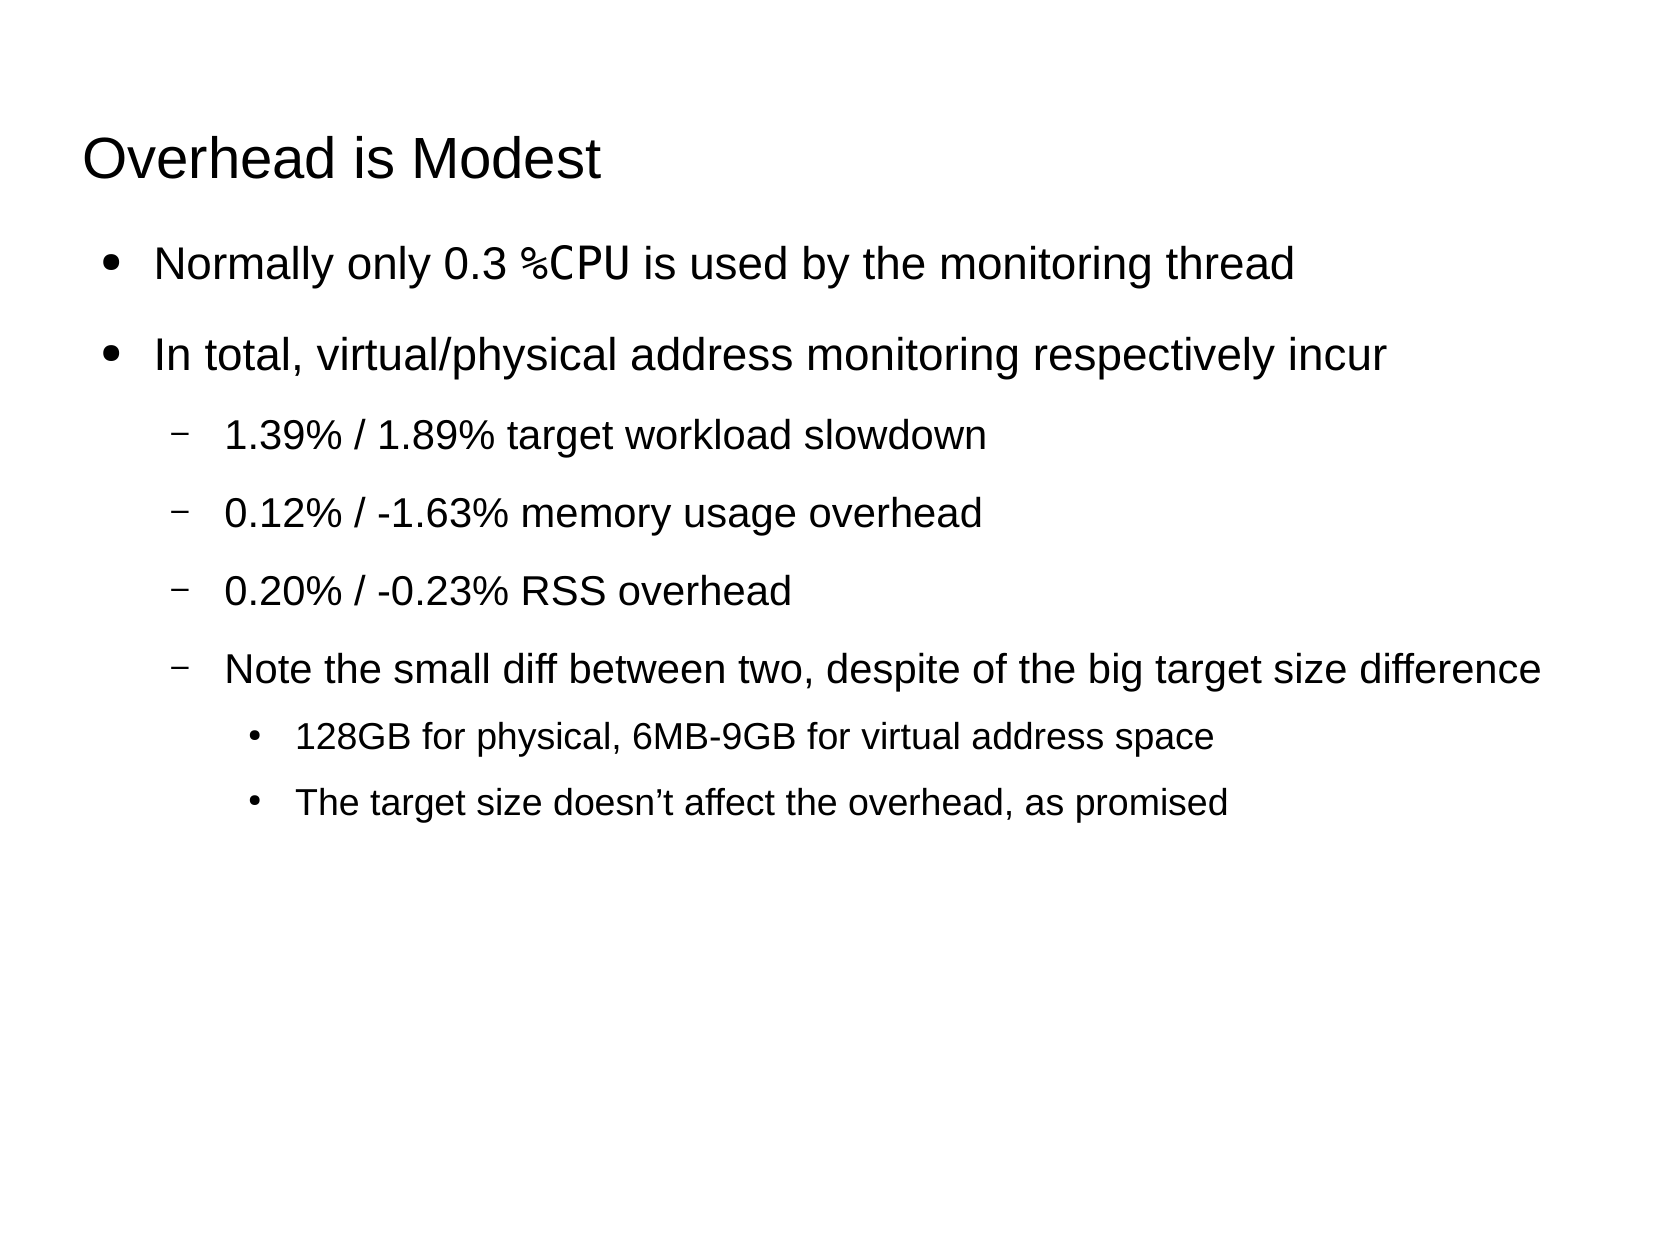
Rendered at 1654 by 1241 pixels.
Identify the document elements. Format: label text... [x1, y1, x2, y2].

title Overhead is Modest [82, 108, 1571, 210]
list Normally only 0.3 %CPU is used by the monitoring thread In total, virtual/physical address monitoring respectively incur 1.39% / 1.89% target workload slowdown 0.12% / -1.63% memory usage overhead 0.20% / -0.23% RSS overhead Note the small diff between two, despite of the big target size difference 128GB for physical, 6MB-9GB for virtual address space The target size doesn’t affect the overhead, as promised [82, 236, 1571, 1111]
